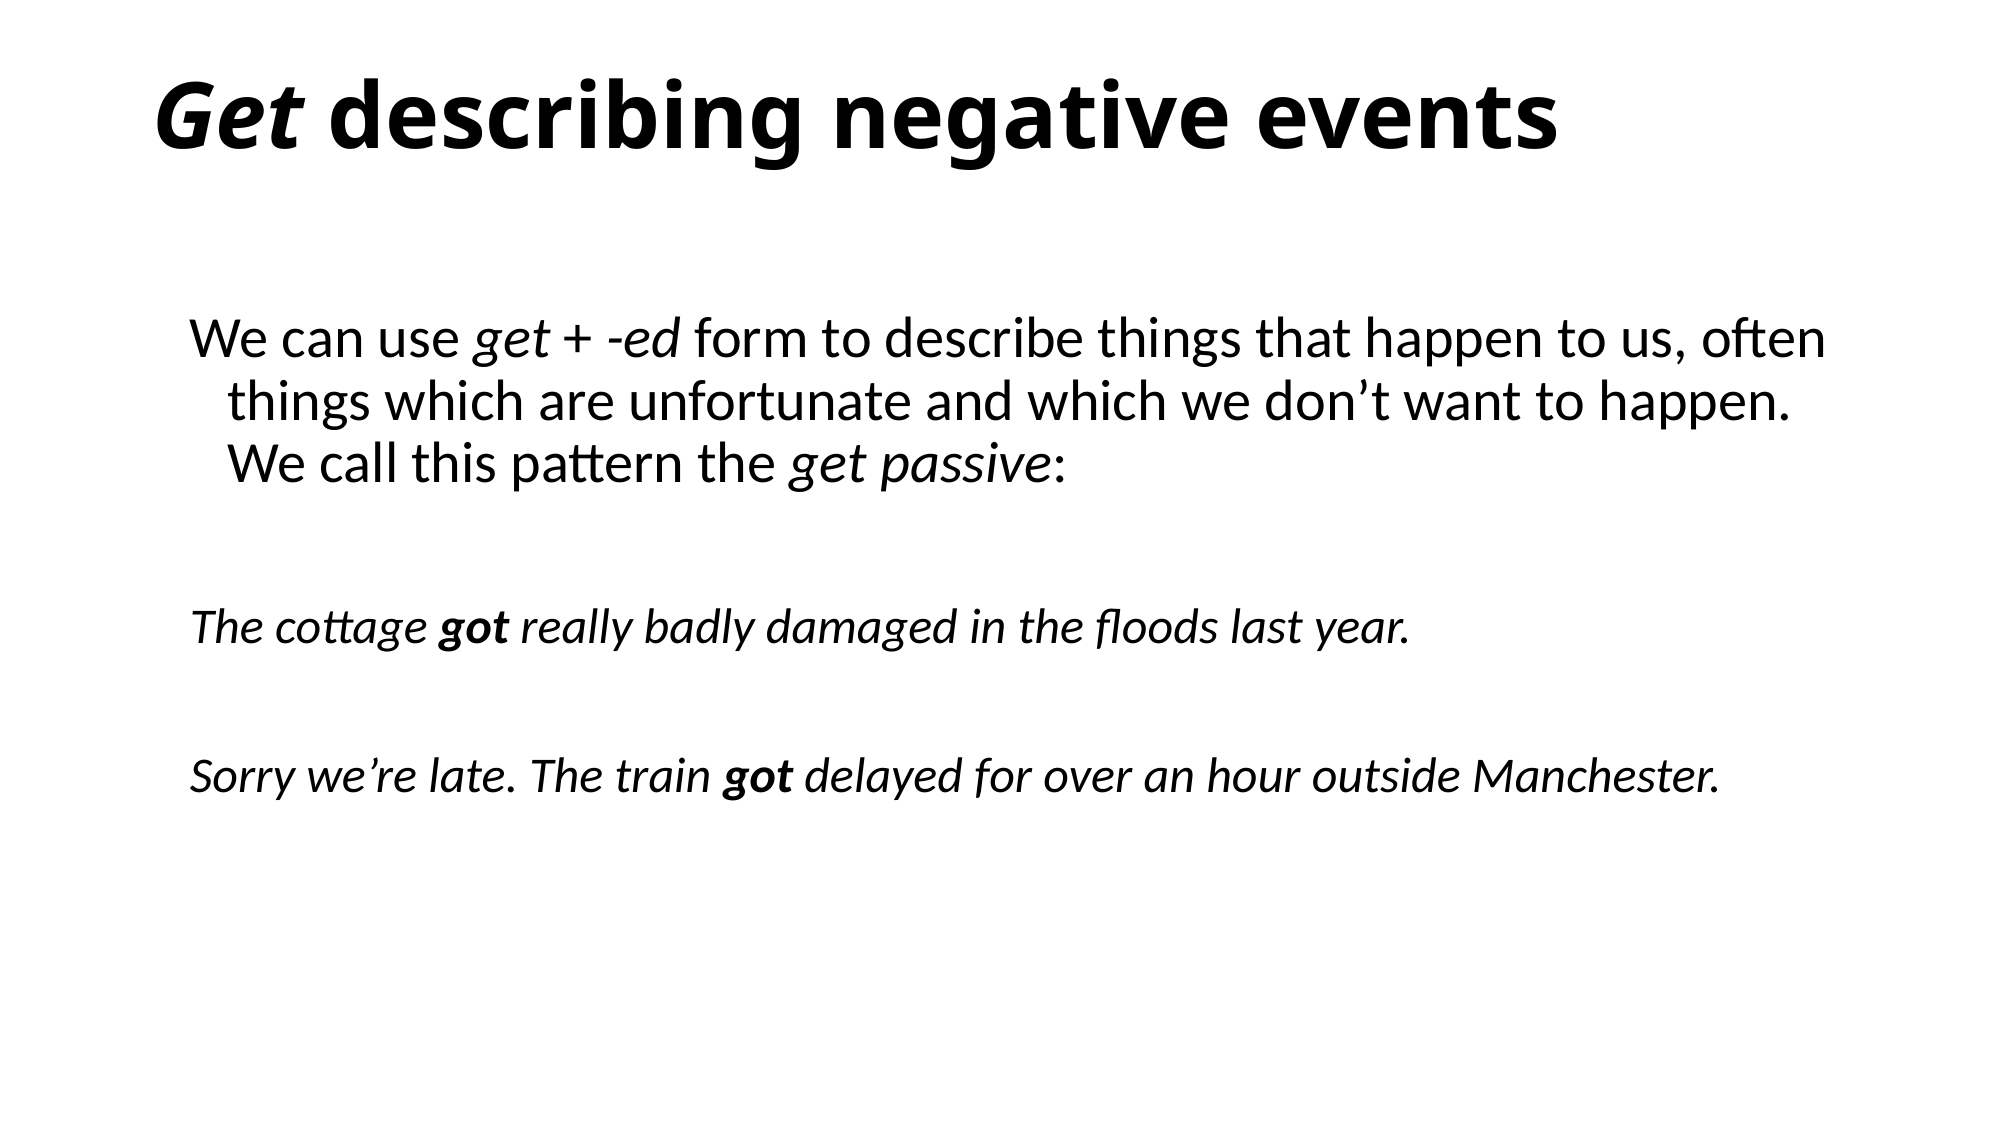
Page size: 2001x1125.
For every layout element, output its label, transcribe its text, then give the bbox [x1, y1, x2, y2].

title Get describing negative events [137, 59, 1863, 278]
list We can use get + -ed form to describe things that happen to us, often things which are unfortunate and which we don’t want to happen. We call this pattern the get passive: The cottage got really badly damaged in the floods last year. Sorry we’re late. The train got delayed for over an hour outside Manchester. [137, 299, 1863, 1014]
